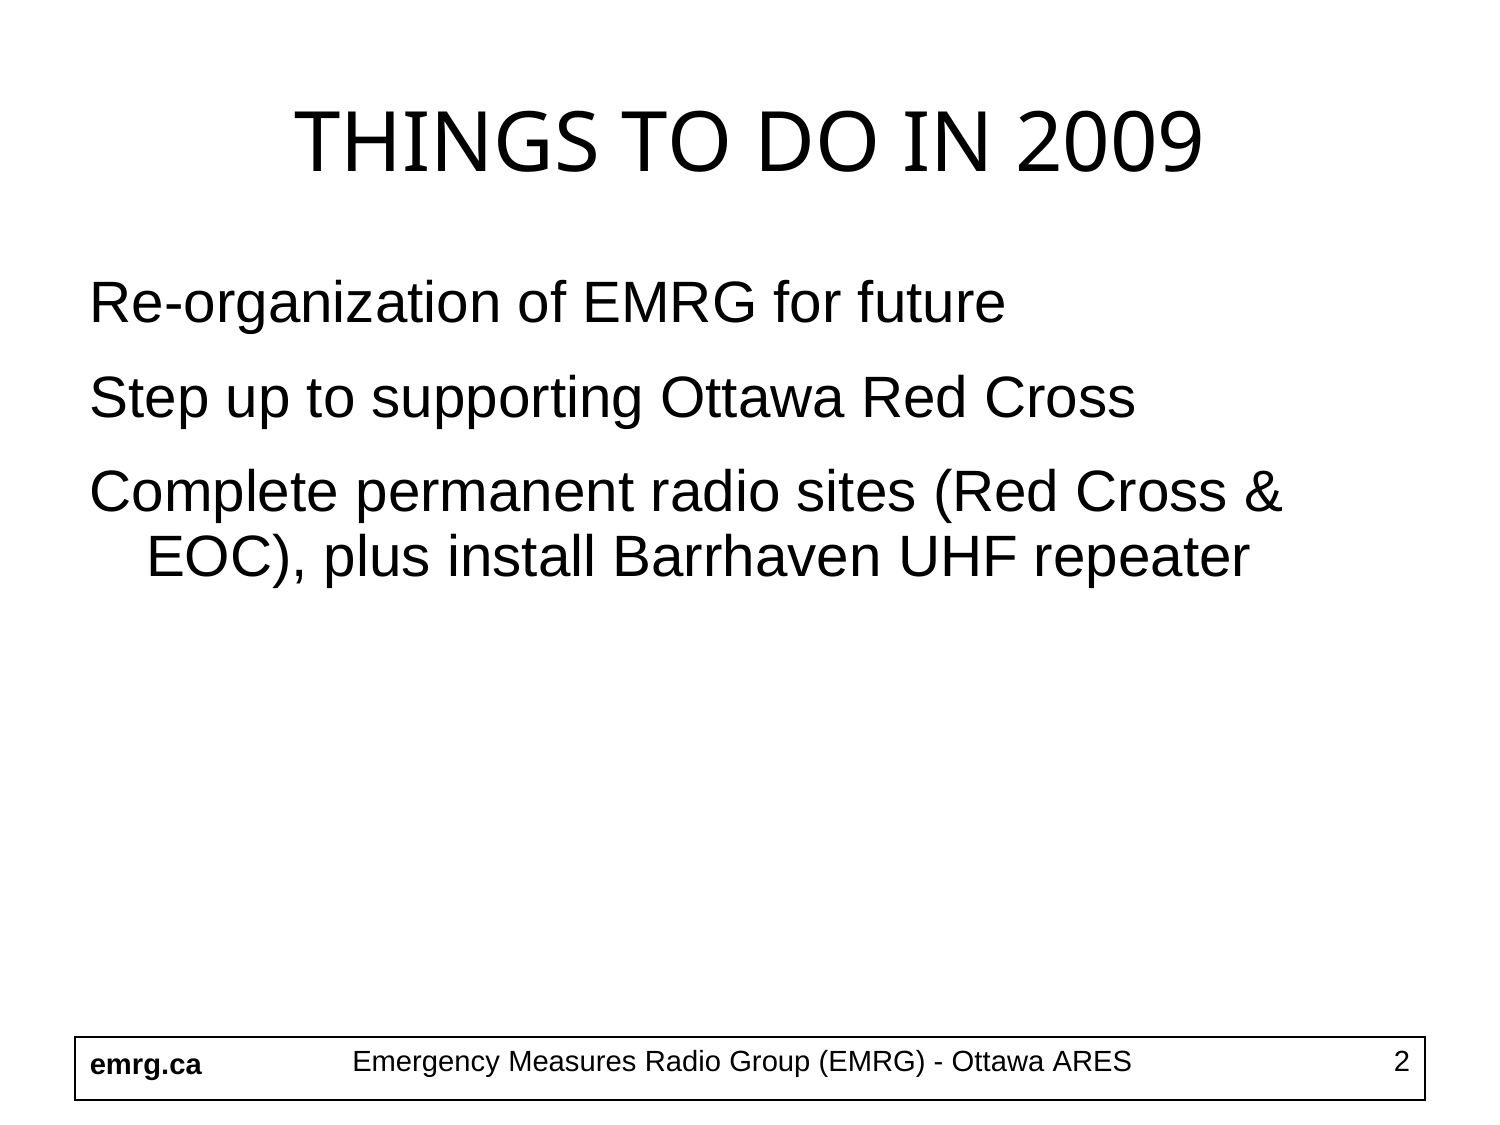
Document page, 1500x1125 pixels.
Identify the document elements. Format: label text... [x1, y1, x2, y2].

title THINGS TO DO IN 2009 [75, 45, 1426, 233]
list Re-organization of EMRG for future Step up to supporting Ottawa Red Cross Complete permanent radio sites (Red Cross & EOC), plus install Barrhaven UHF repeater [75, 262, 1426, 669]
